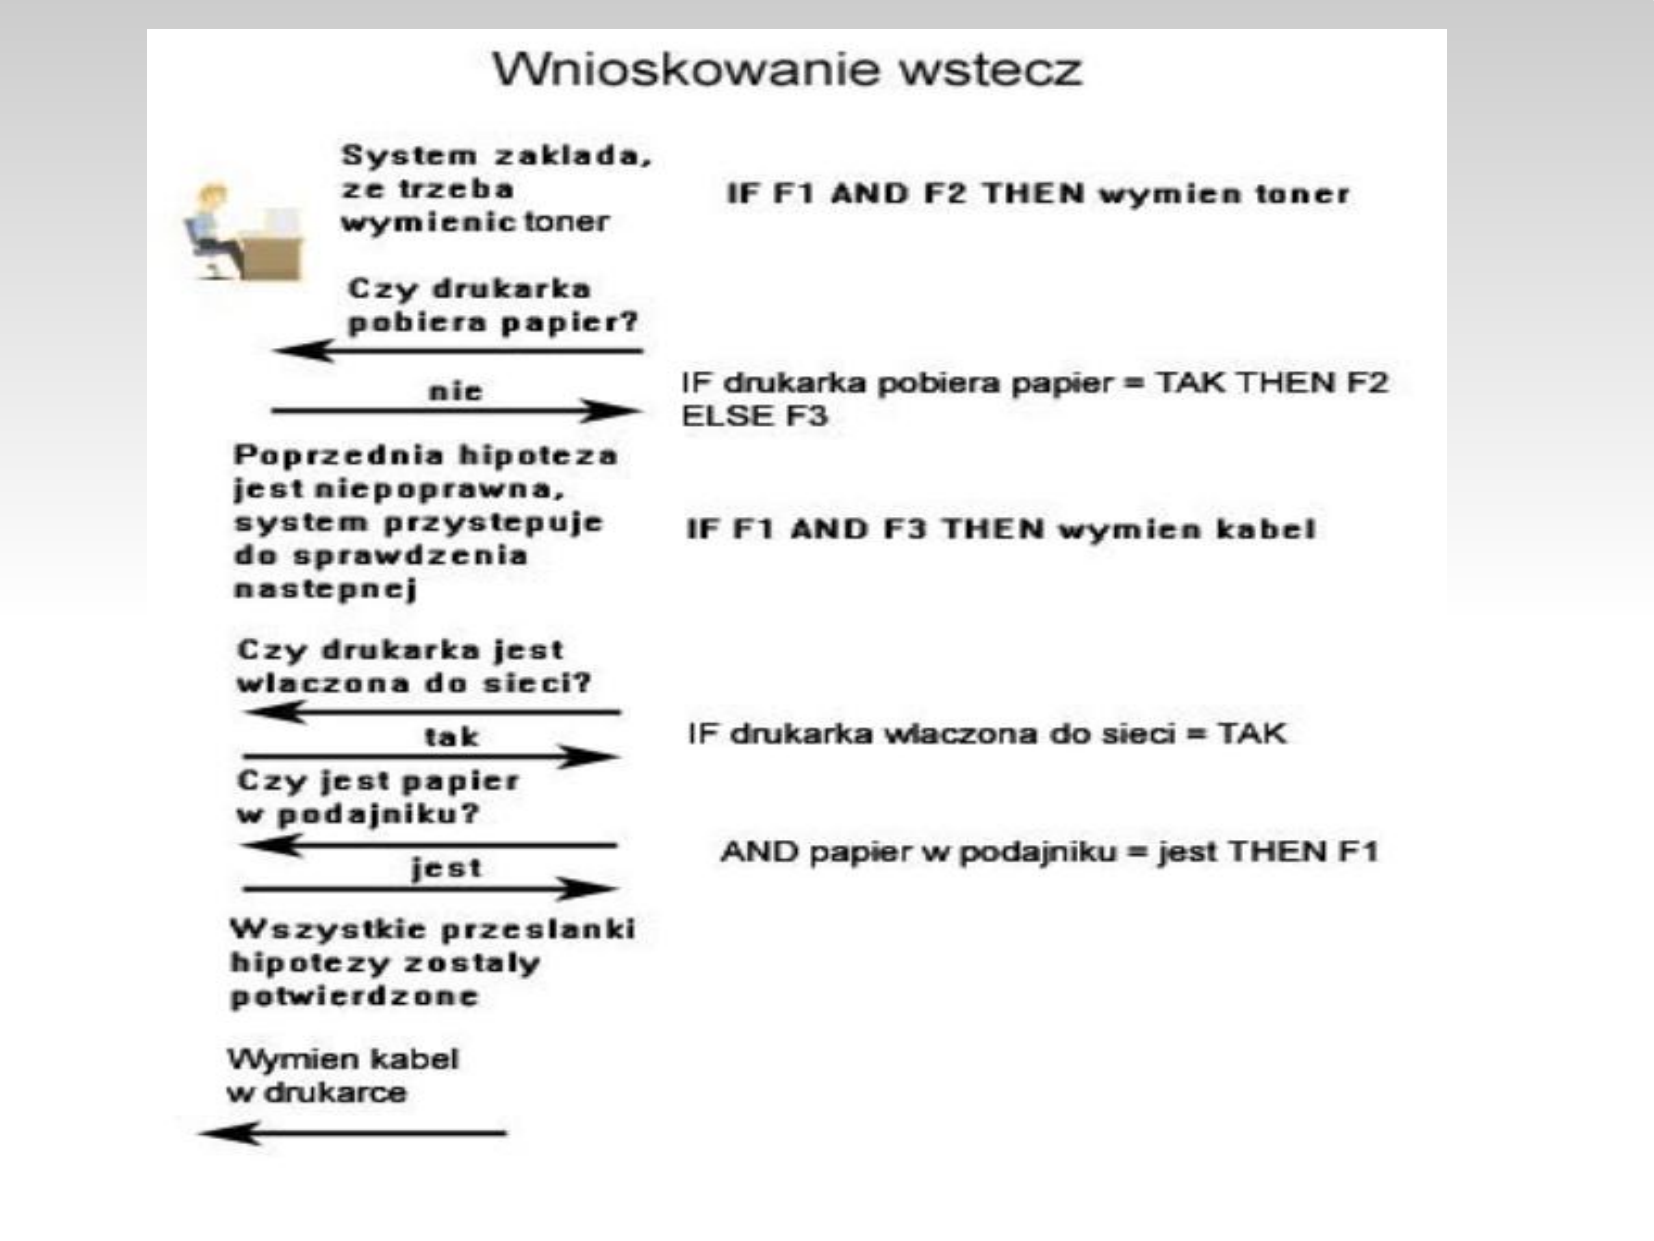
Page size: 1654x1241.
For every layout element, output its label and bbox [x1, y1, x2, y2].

picture [147, 29, 1447, 1182]
